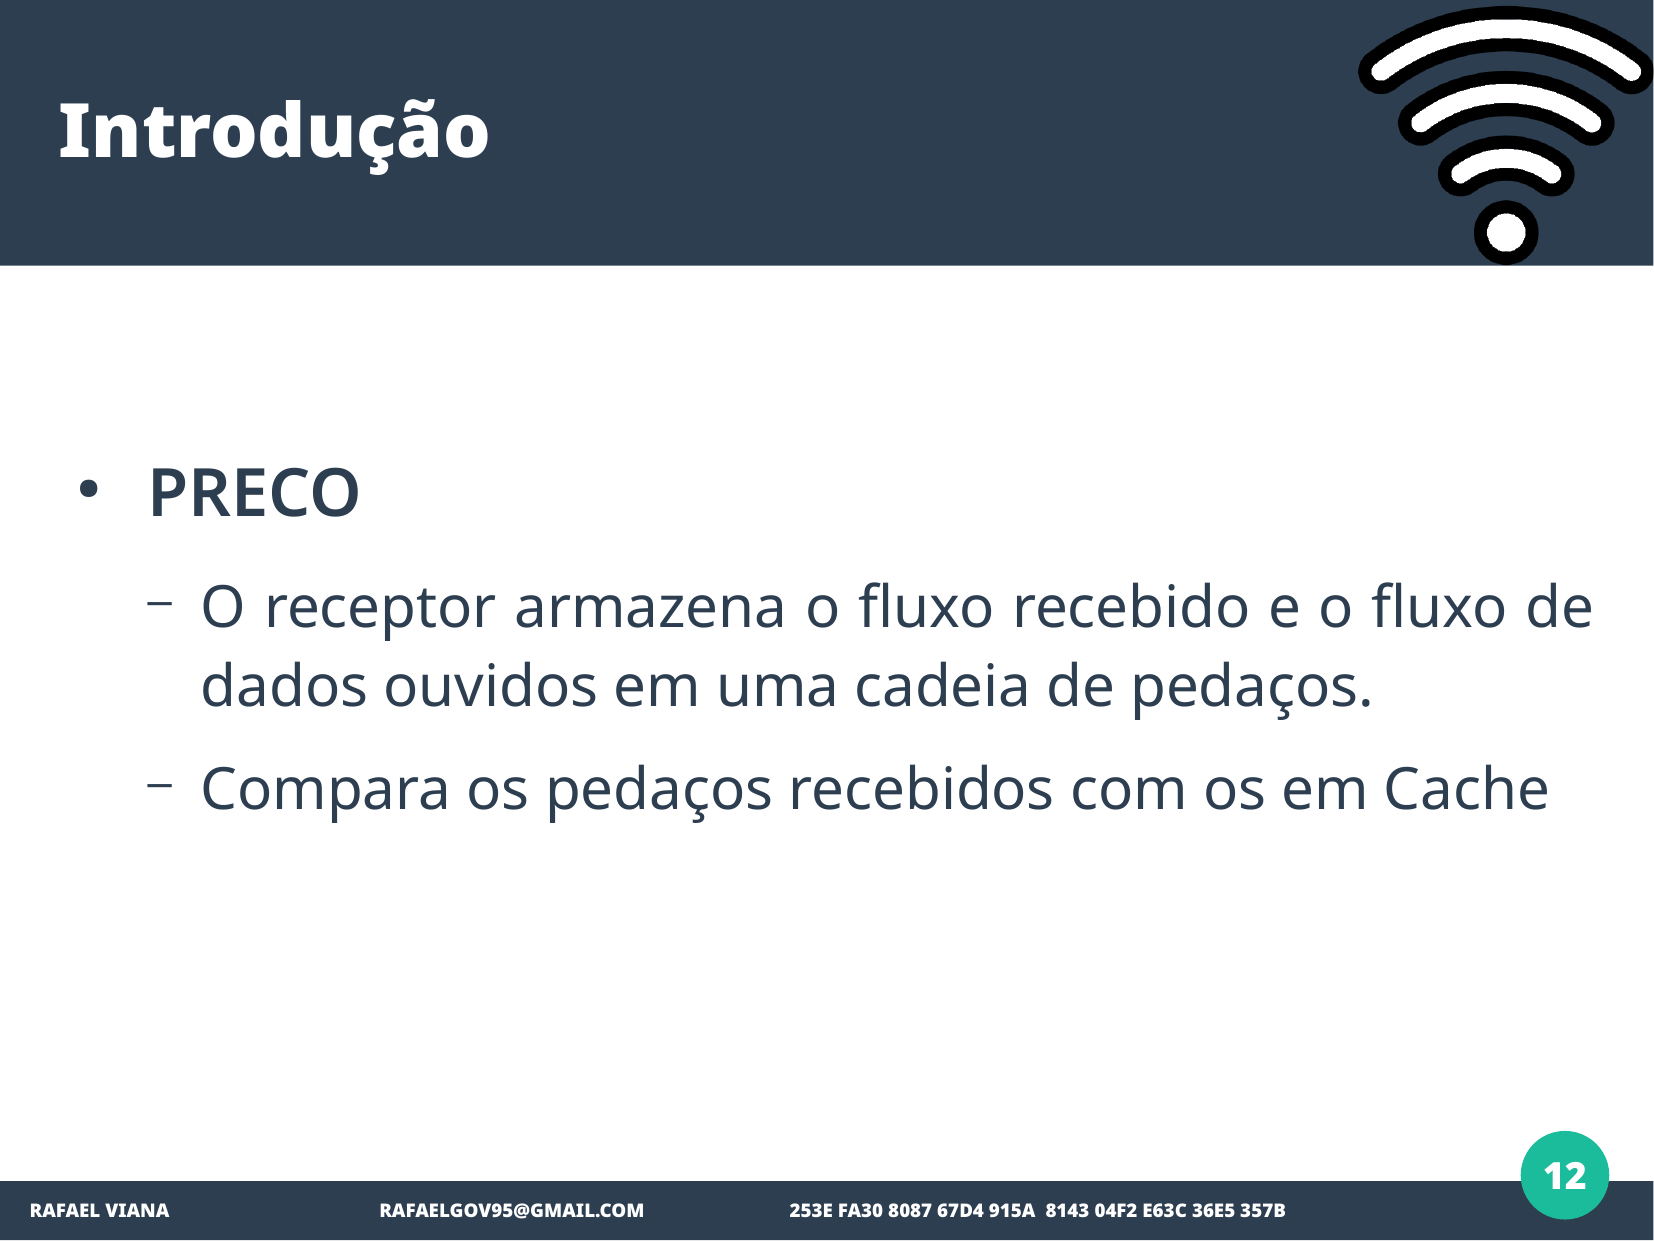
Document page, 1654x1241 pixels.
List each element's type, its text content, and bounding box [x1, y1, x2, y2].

picture [1358, 0, 1654, 283]
list PRECO O receptor armazena o fluxo recebido e o fluxo de dados ouvidos em uma cadeia de pedaços. Compara os pedaços recebidos com os em Cache [59, 324, 1595, 1152]
text_box RAFAEL VIANA RAFAELGOV95@GMAIL.COM 253E FA30 8087 67D4 915A 8143 04F2 E63C 36E5 357B [29, 1181, 1654, 1241]
title Introdução [59, 49, 1358, 207]
